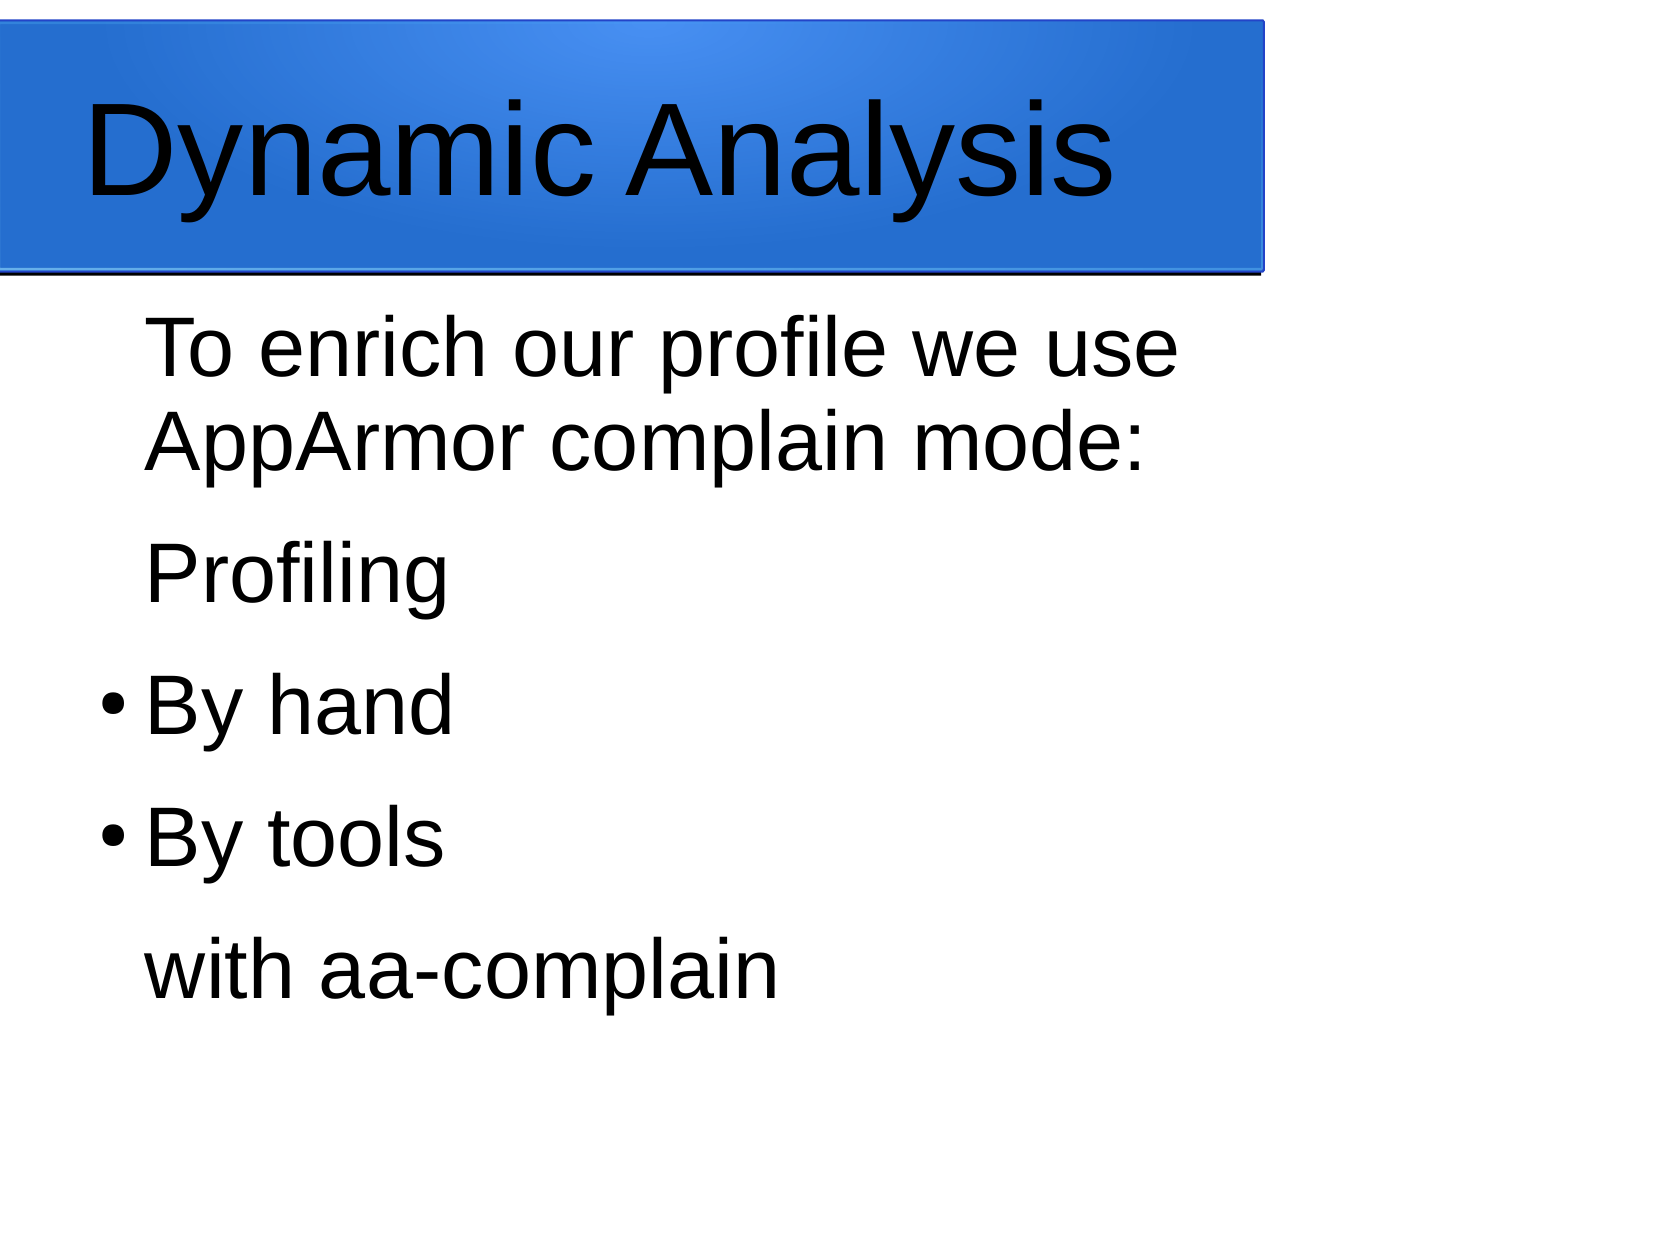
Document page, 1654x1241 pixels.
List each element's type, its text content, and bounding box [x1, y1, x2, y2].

title Dynamic Analysis [82, 47, 1235, 252]
list To enrich our profile we use AppArmor complain mode: Profiling By hand By tools with aa-complain [82, 299, 1571, 1019]
